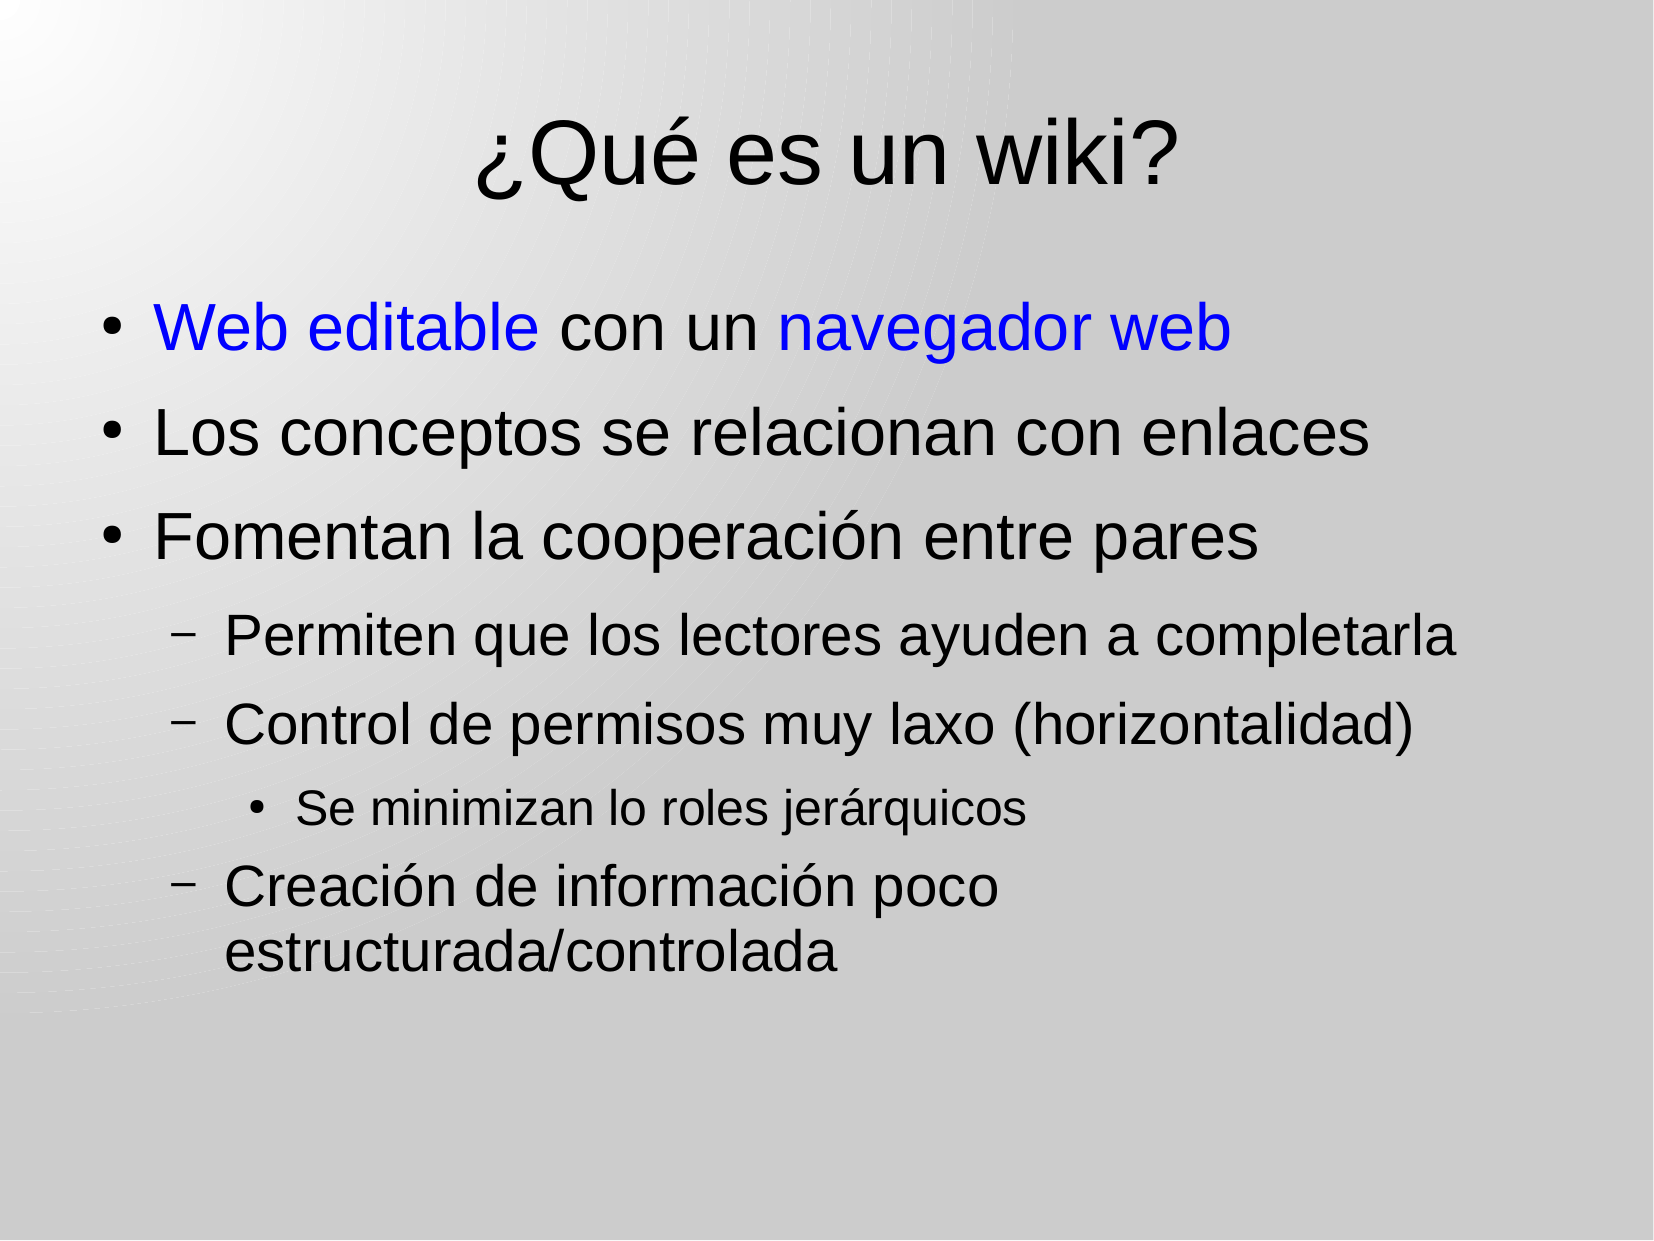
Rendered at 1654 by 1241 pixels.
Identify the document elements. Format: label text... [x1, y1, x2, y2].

list Web editable con un navegador web Los conceptos se relacionan con enlaces Fomentan la cooperación entre pares Permiten que los lectores ayuden a completarla Control de permisos muy laxo (horizontalidad) Se minimizan lo roles jerárquicos Creación de información poco estructurada/controlada [82, 290, 1538, 1109]
title ¿Qué es un wiki? [82, 49, 1571, 257]
